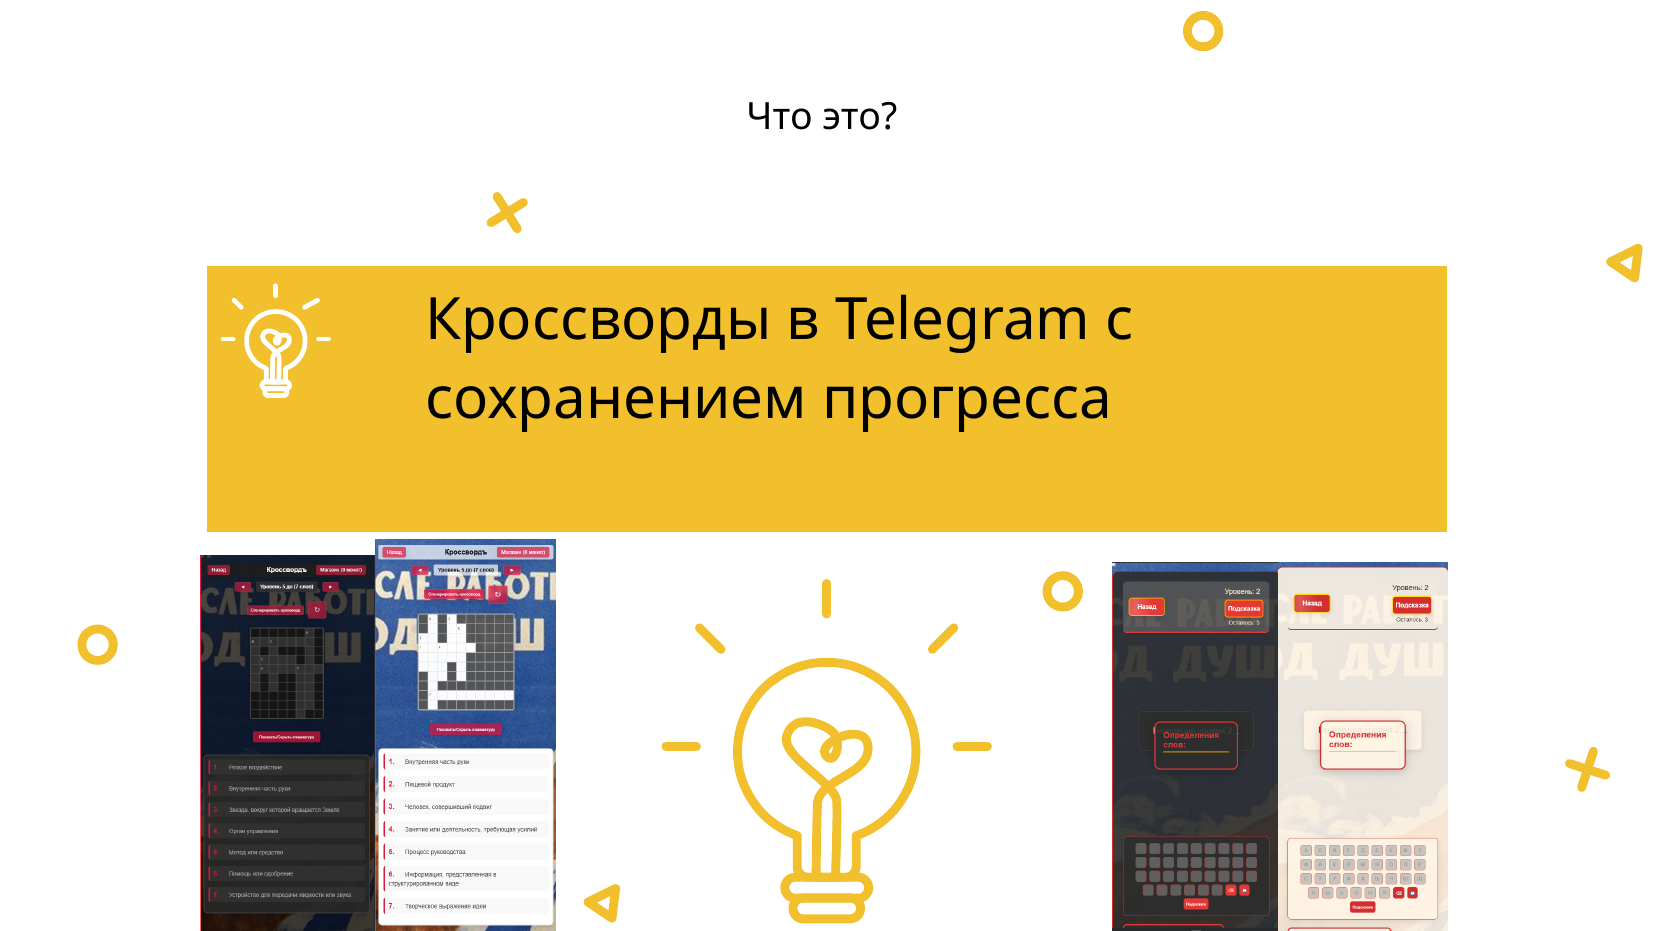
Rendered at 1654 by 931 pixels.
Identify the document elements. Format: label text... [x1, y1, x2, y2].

title Что это? [82, 37, 1571, 193]
picture [1112, 562, 1448, 931]
picture [200, 539, 556, 931]
list Кроссворды в Telegram с сохранением прогресса [354, 277, 1447, 532]
